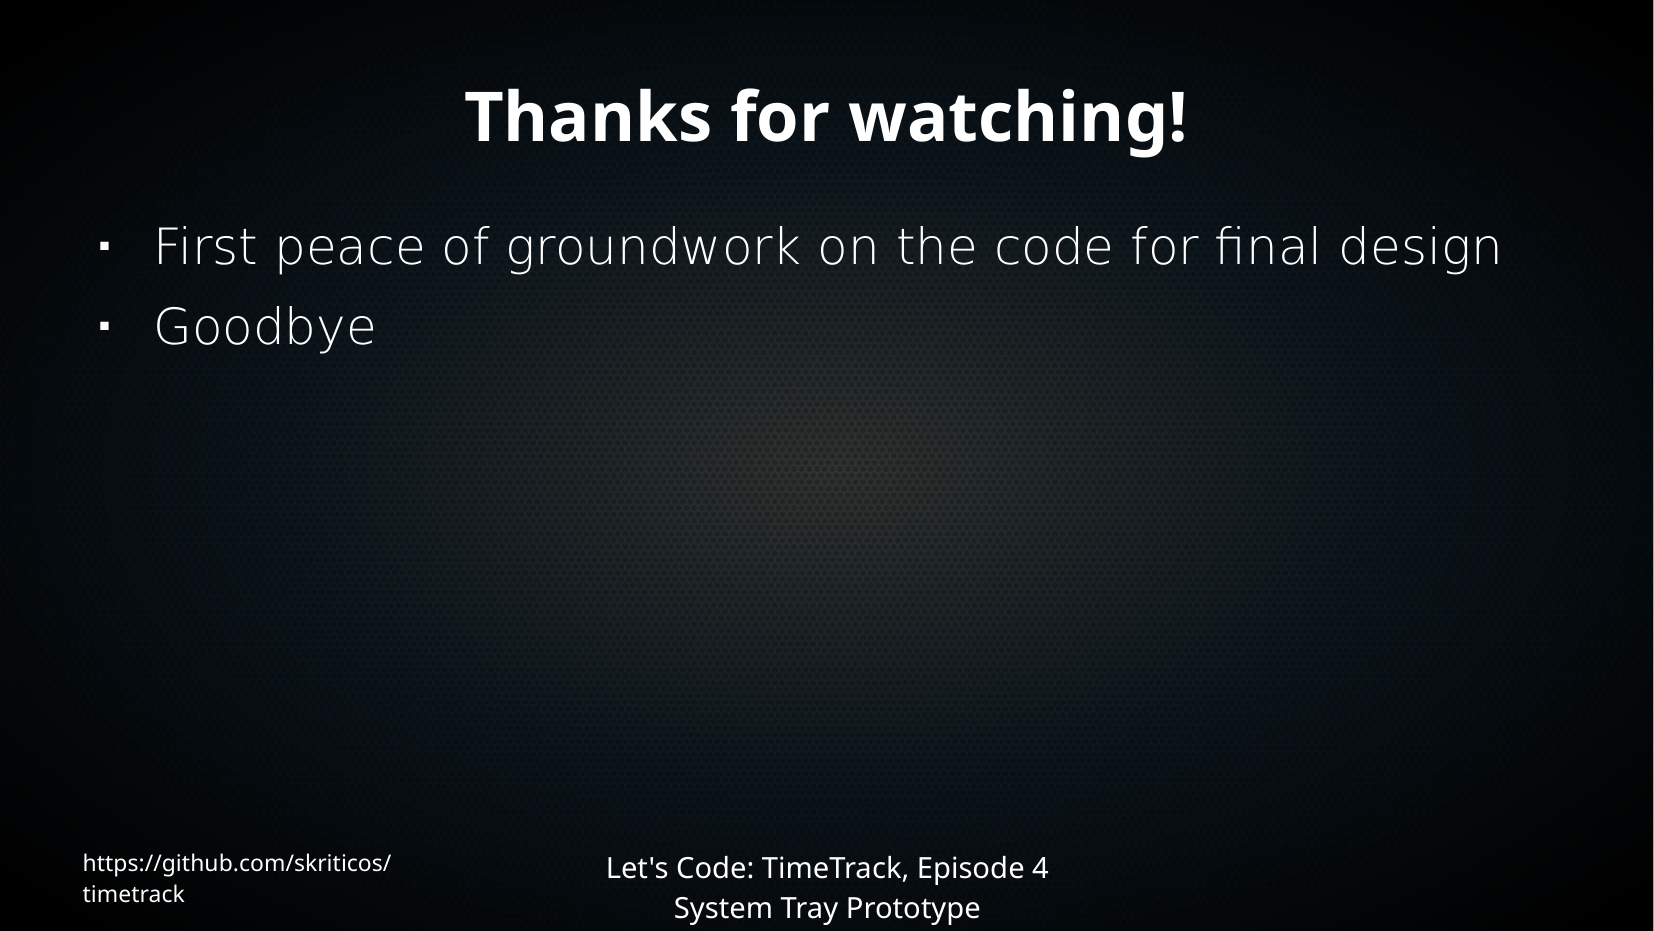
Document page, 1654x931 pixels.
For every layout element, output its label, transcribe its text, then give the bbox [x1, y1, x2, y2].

picture [0, 0, 1654, 931]
title Thanks for watching! [82, 37, 1571, 193]
list First peace of groundwork on the code for final design Goodbye [82, 217, 1538, 758]
